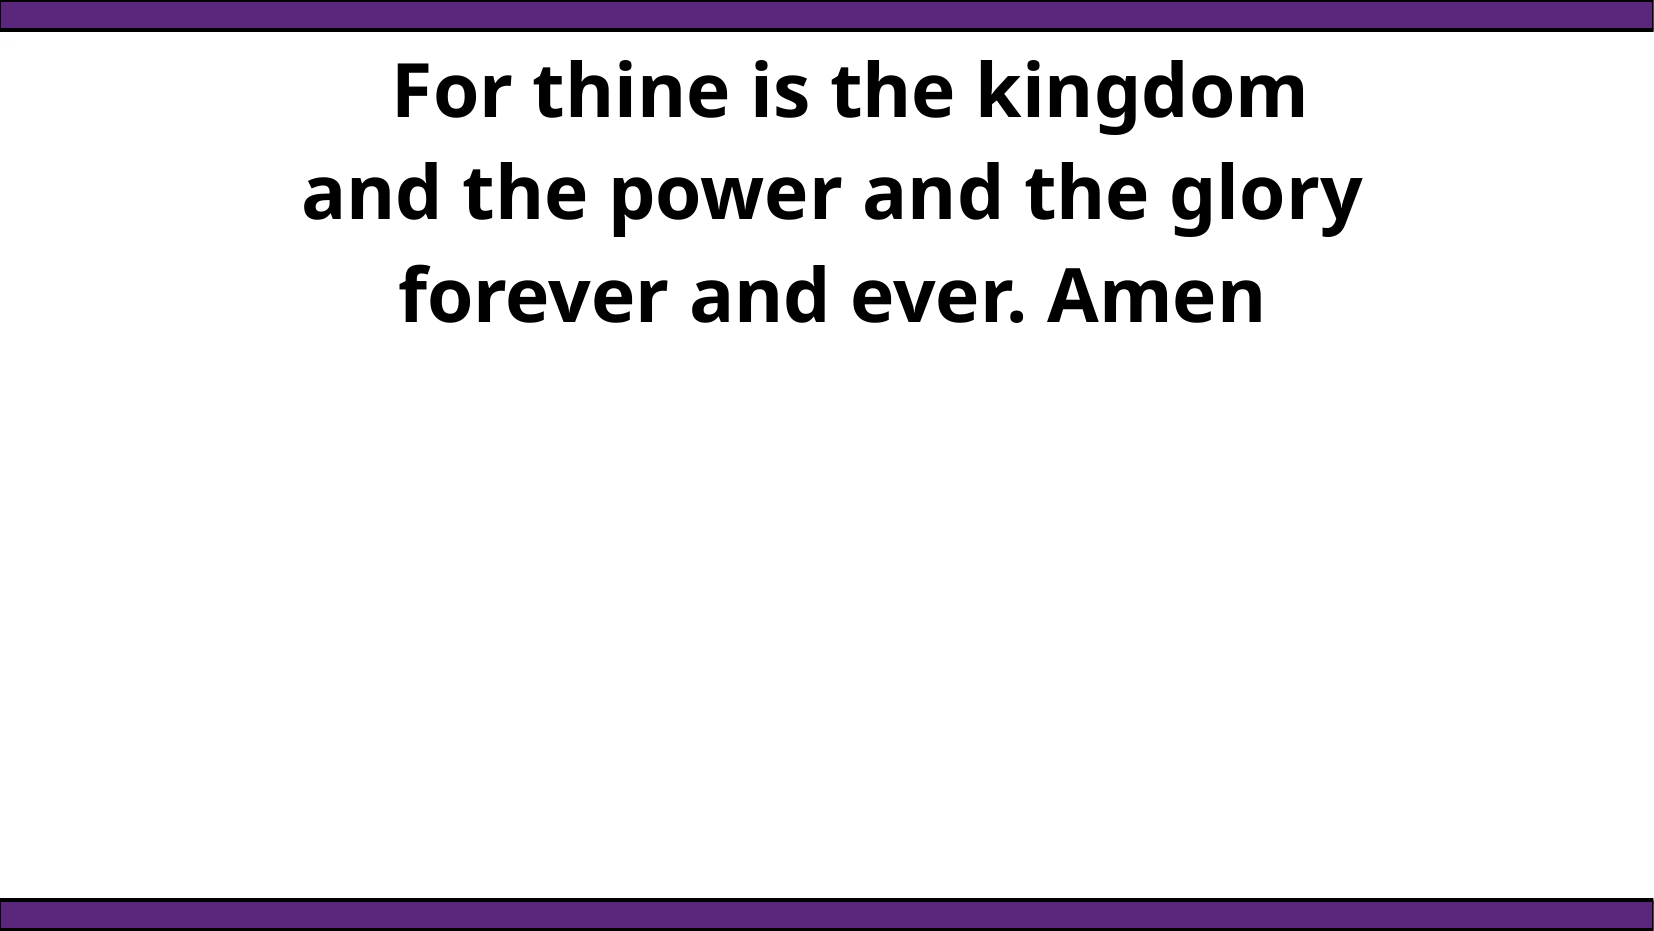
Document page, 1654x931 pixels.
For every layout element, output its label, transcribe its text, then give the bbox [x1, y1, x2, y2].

text_box [0, 0, 1654, 31]
picture [0, 31, 1654, 900]
text_box [0, 900, 1654, 931]
text_box For thine is the kingdom and the power and the glory forever and ever. Amen [60, 30, 1606, 345]
